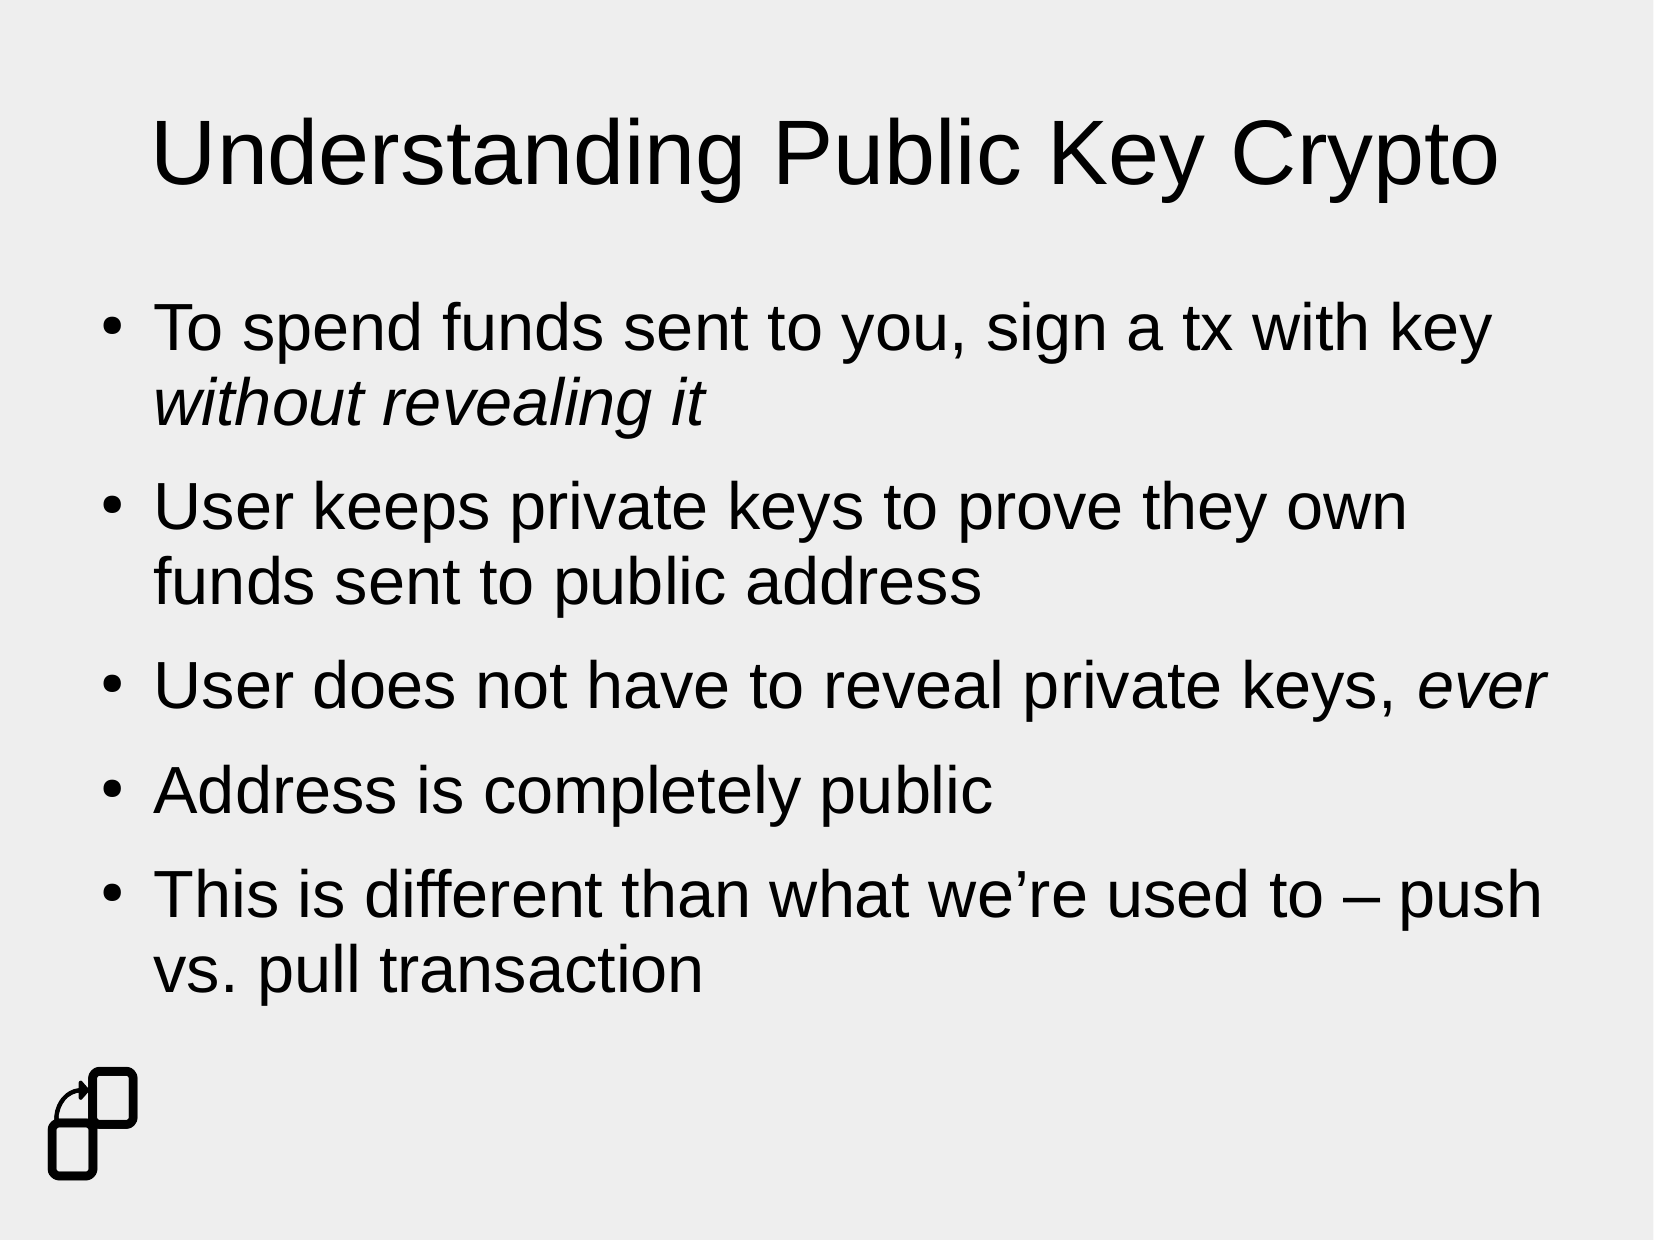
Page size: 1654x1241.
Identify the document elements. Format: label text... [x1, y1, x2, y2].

picture [30, 1062, 153, 1186]
title Understanding Public Key Crypto [82, 49, 1571, 257]
list To spend funds sent to you, sign a tx with key without revealing it User keeps private keys to prove they own funds sent to public address User does not have to reveal private keys, ever Address is completely public This is different than what we’re used to – push vs. pull transaction [82, 290, 1571, 1036]
